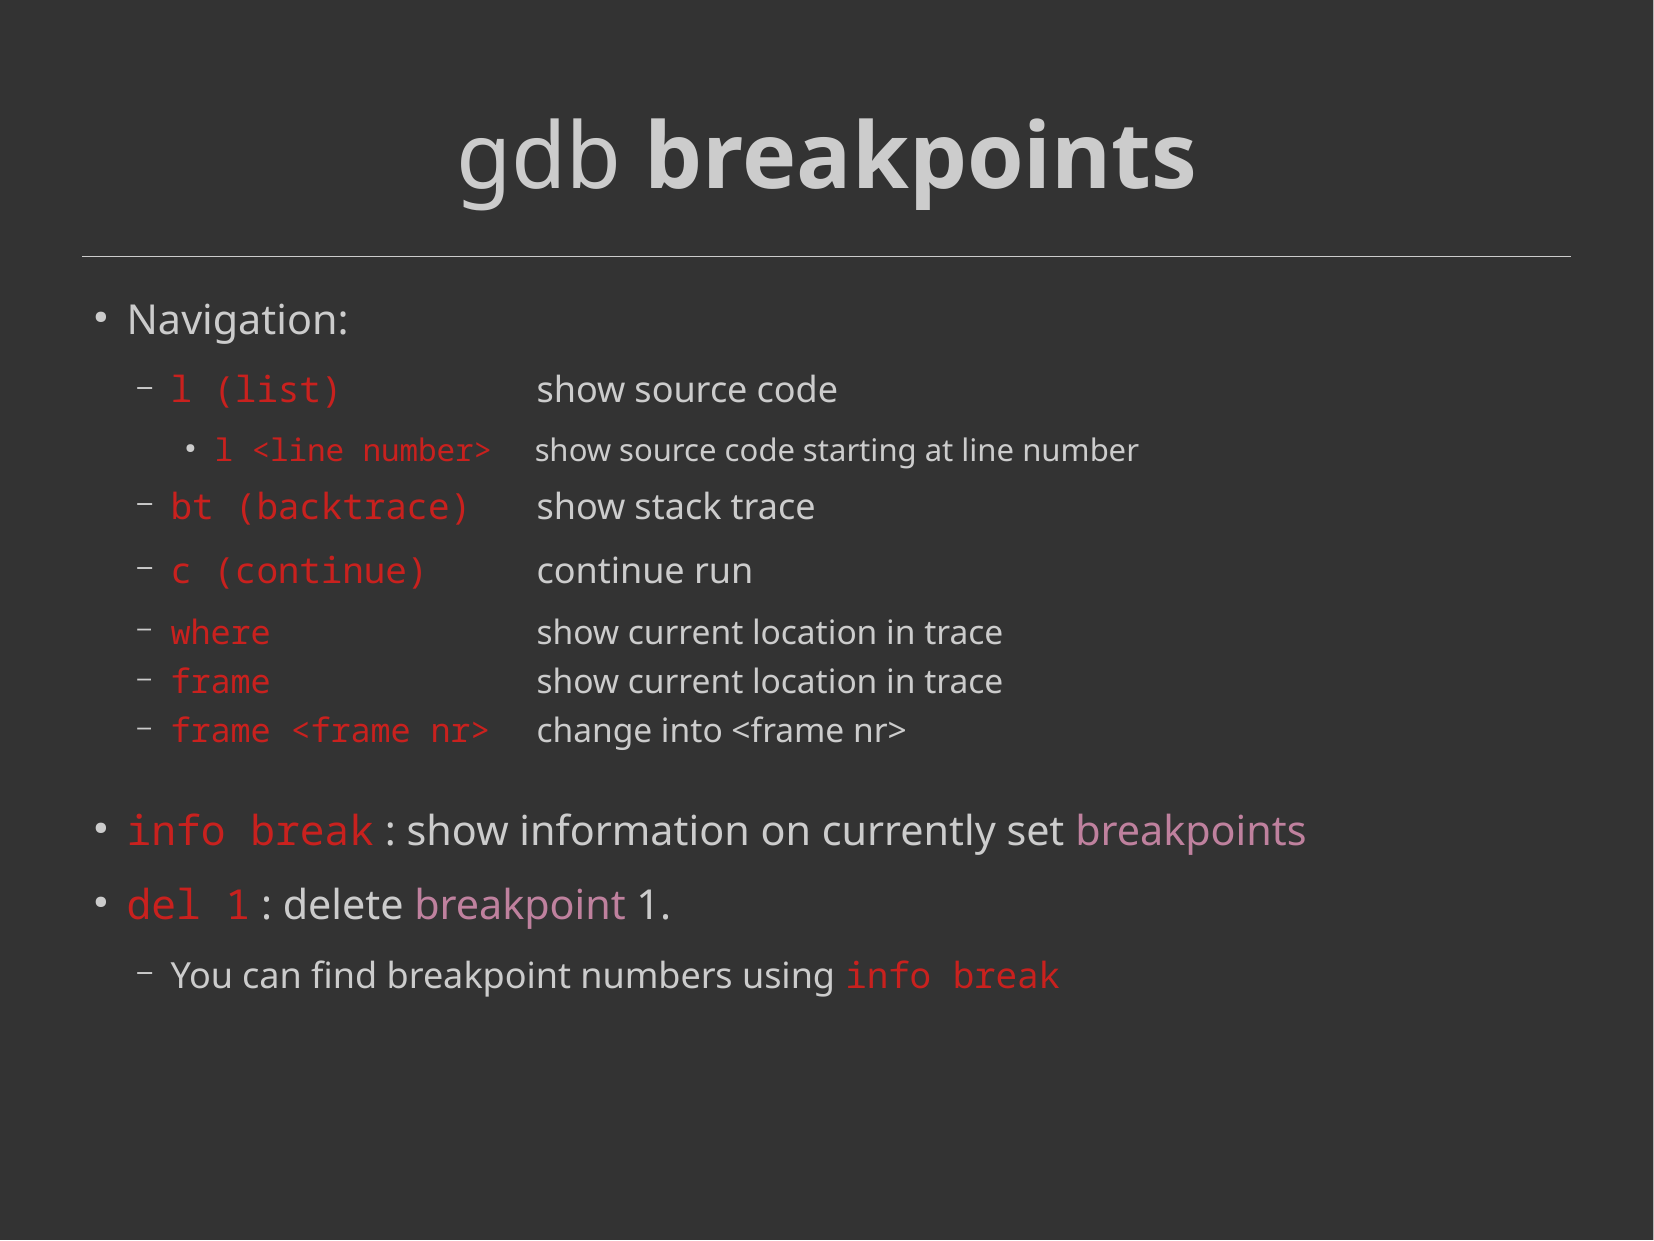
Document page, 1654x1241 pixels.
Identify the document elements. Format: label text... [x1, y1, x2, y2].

title gdb breakpoints [82, 49, 1571, 257]
list Navigation: l (list) show source code l <line number> show source code starting at line number bt (backtrace) show stack trace c (continue) continue run where show current location in trace frame show current location in trace frame <frame nr> change into <frame nr> info break : show information on currently set breakpoints del 1 : delete breakpoint 1. You can find breakpoint numbers using info break [82, 290, 1571, 1010]
